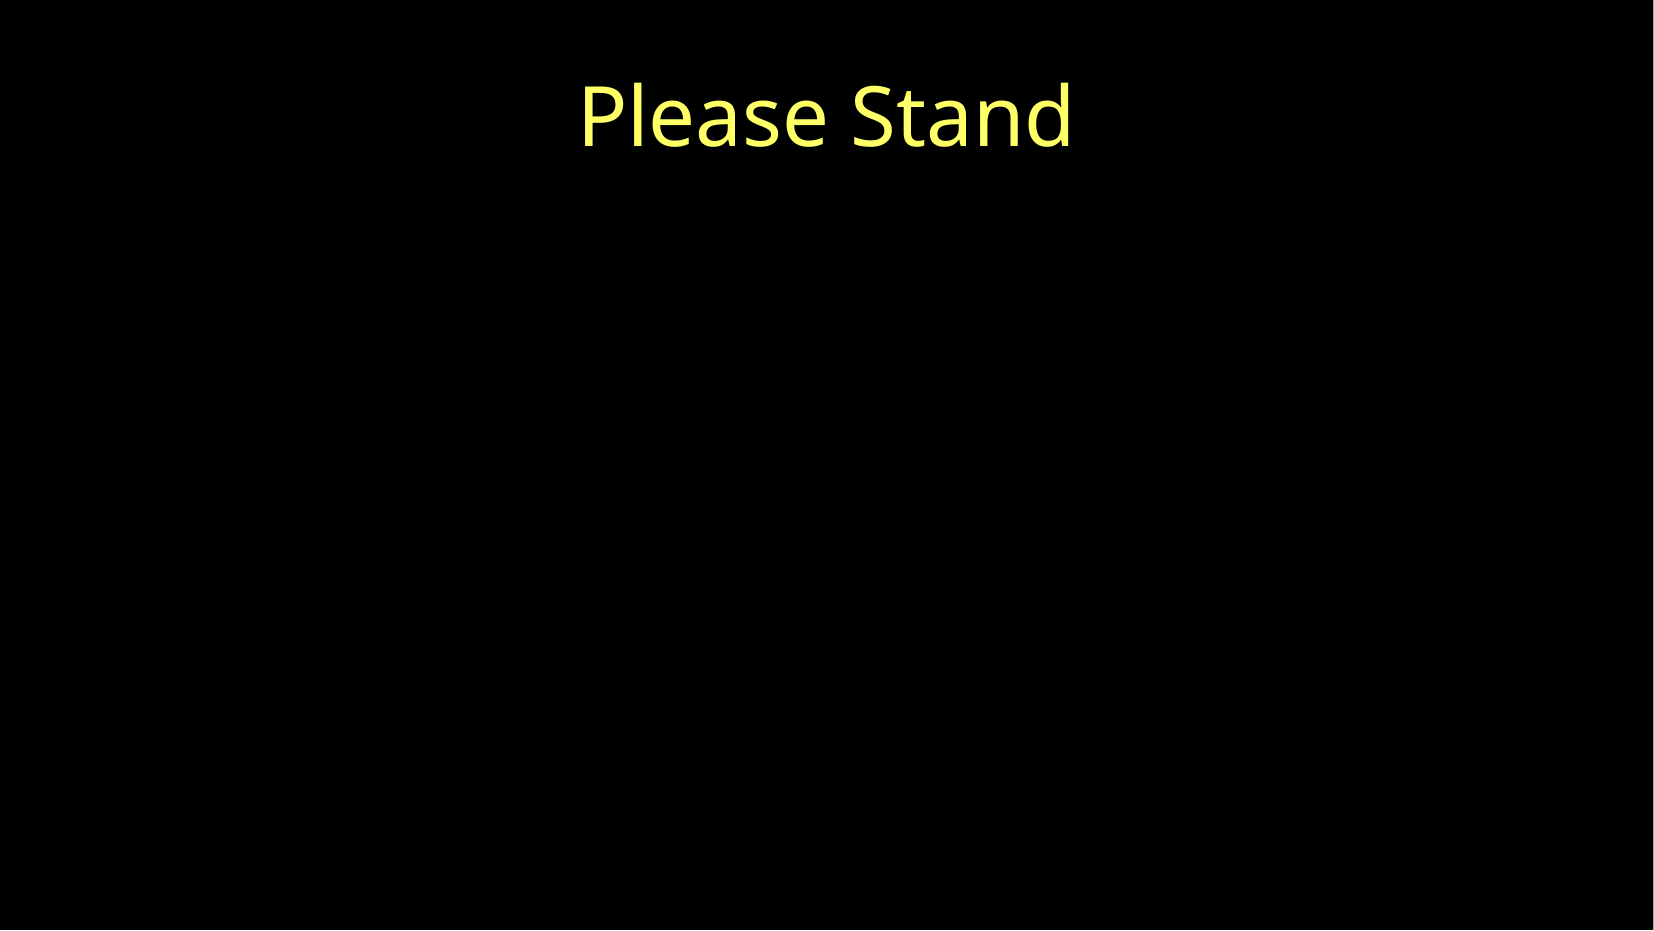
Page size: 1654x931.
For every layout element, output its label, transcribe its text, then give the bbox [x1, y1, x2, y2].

title Please Stand [82, 37, 1571, 193]
